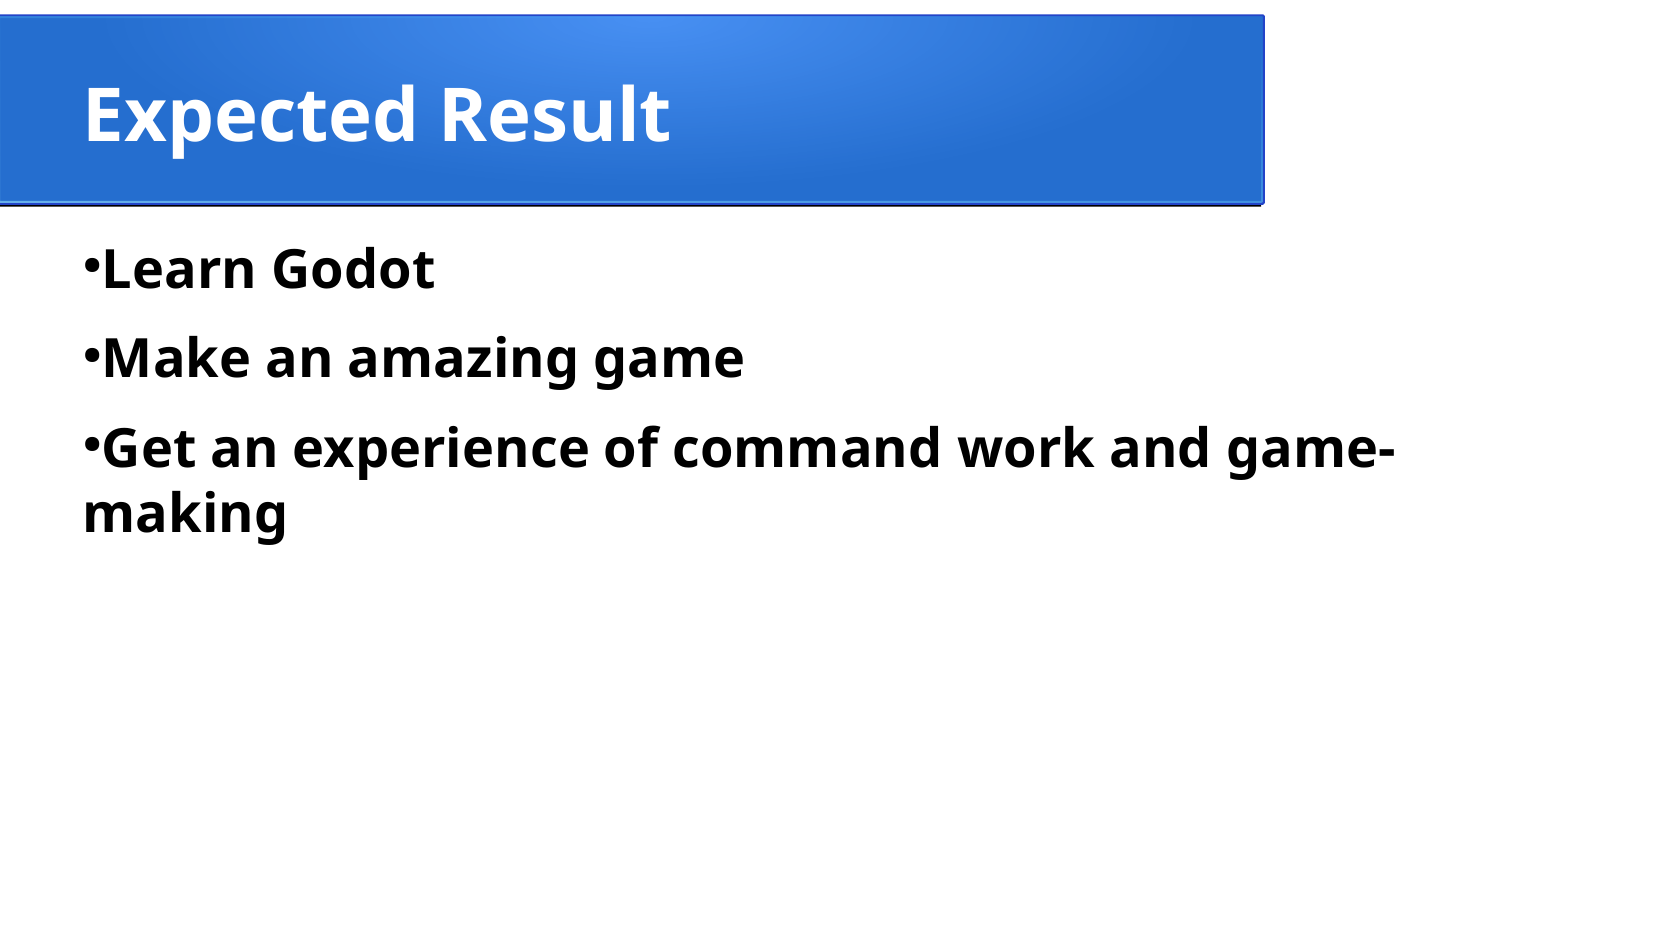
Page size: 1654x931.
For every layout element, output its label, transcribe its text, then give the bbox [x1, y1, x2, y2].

title Expected Result [82, 35, 1235, 145]
list Learn Godot Make an amazing game Get an experience of command work and game-making [82, 145, 1571, 686]
